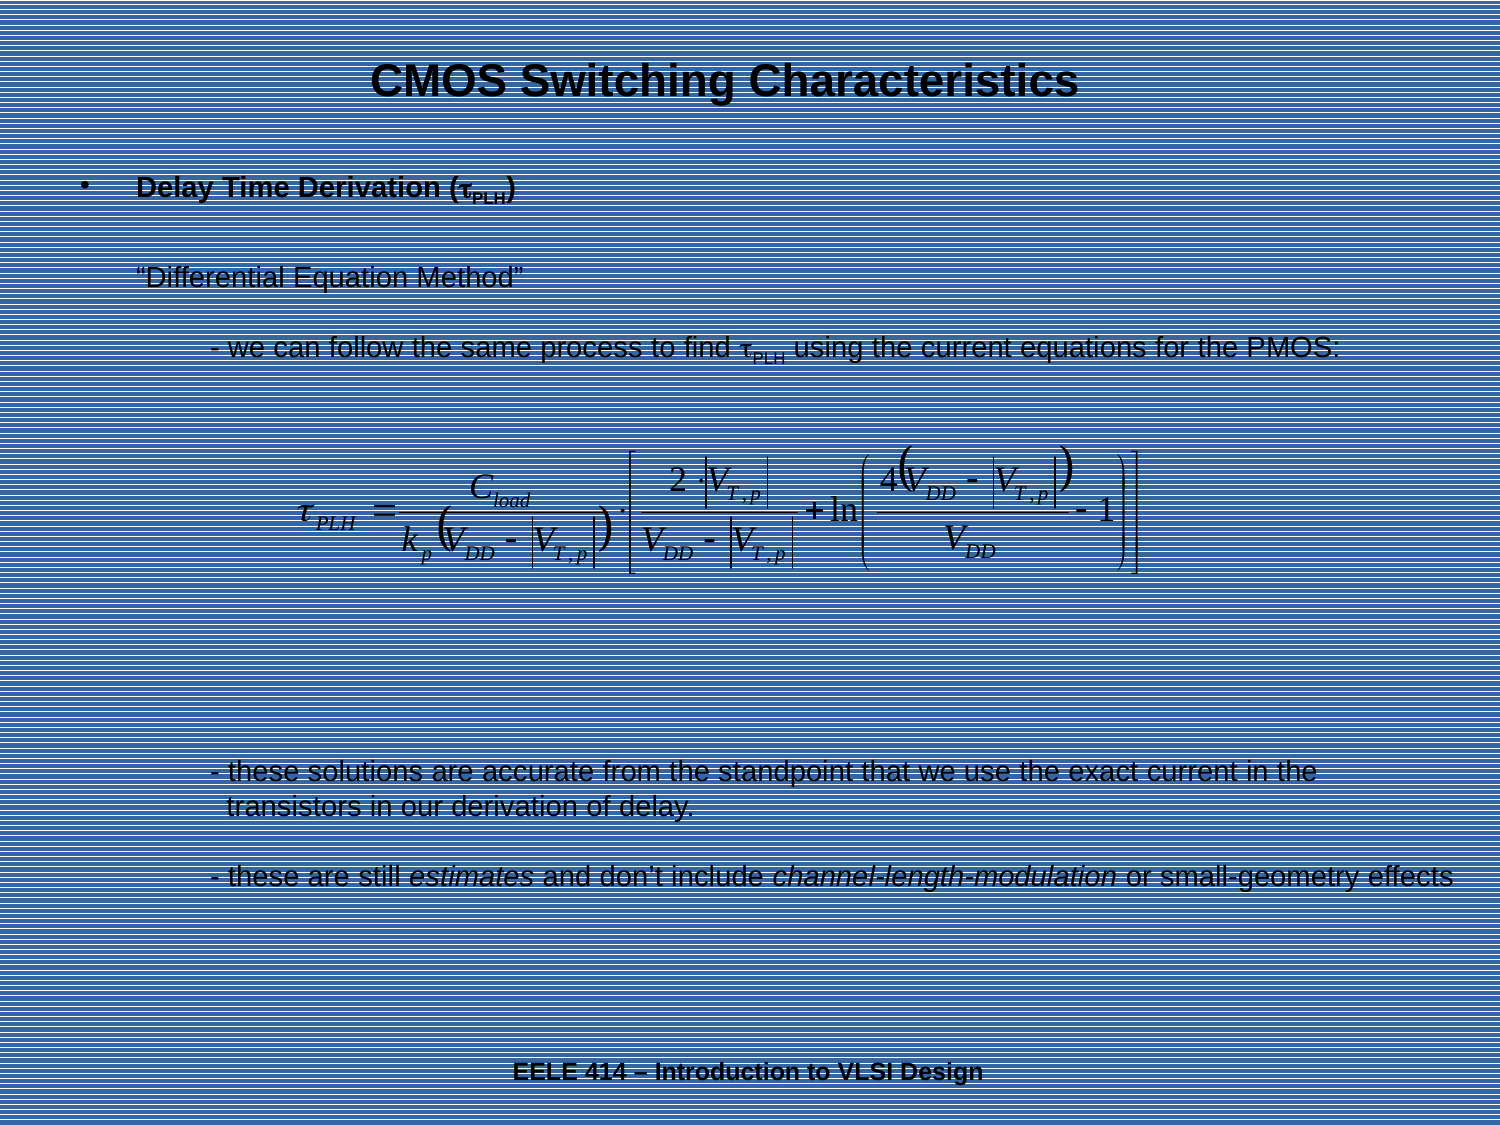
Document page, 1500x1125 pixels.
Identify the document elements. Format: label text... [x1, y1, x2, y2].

picture [293, 443, 1150, 582]
title CMOS Switching Characteristics [87, 37, 1363, 120]
list Delay Time Derivation (PLH) “Differential Equation Method” - we can follow the same process to find PLH using the current equations for the PMOS: - these solutions are accurate from the standpoint that we use the exact current in the transistors in our derivation of delay. - these are still estimates and don’t include channel-length-modulation or small-geometry effects [64, 160, 1471, 988]
chart [295, 444, 1153, 583]
